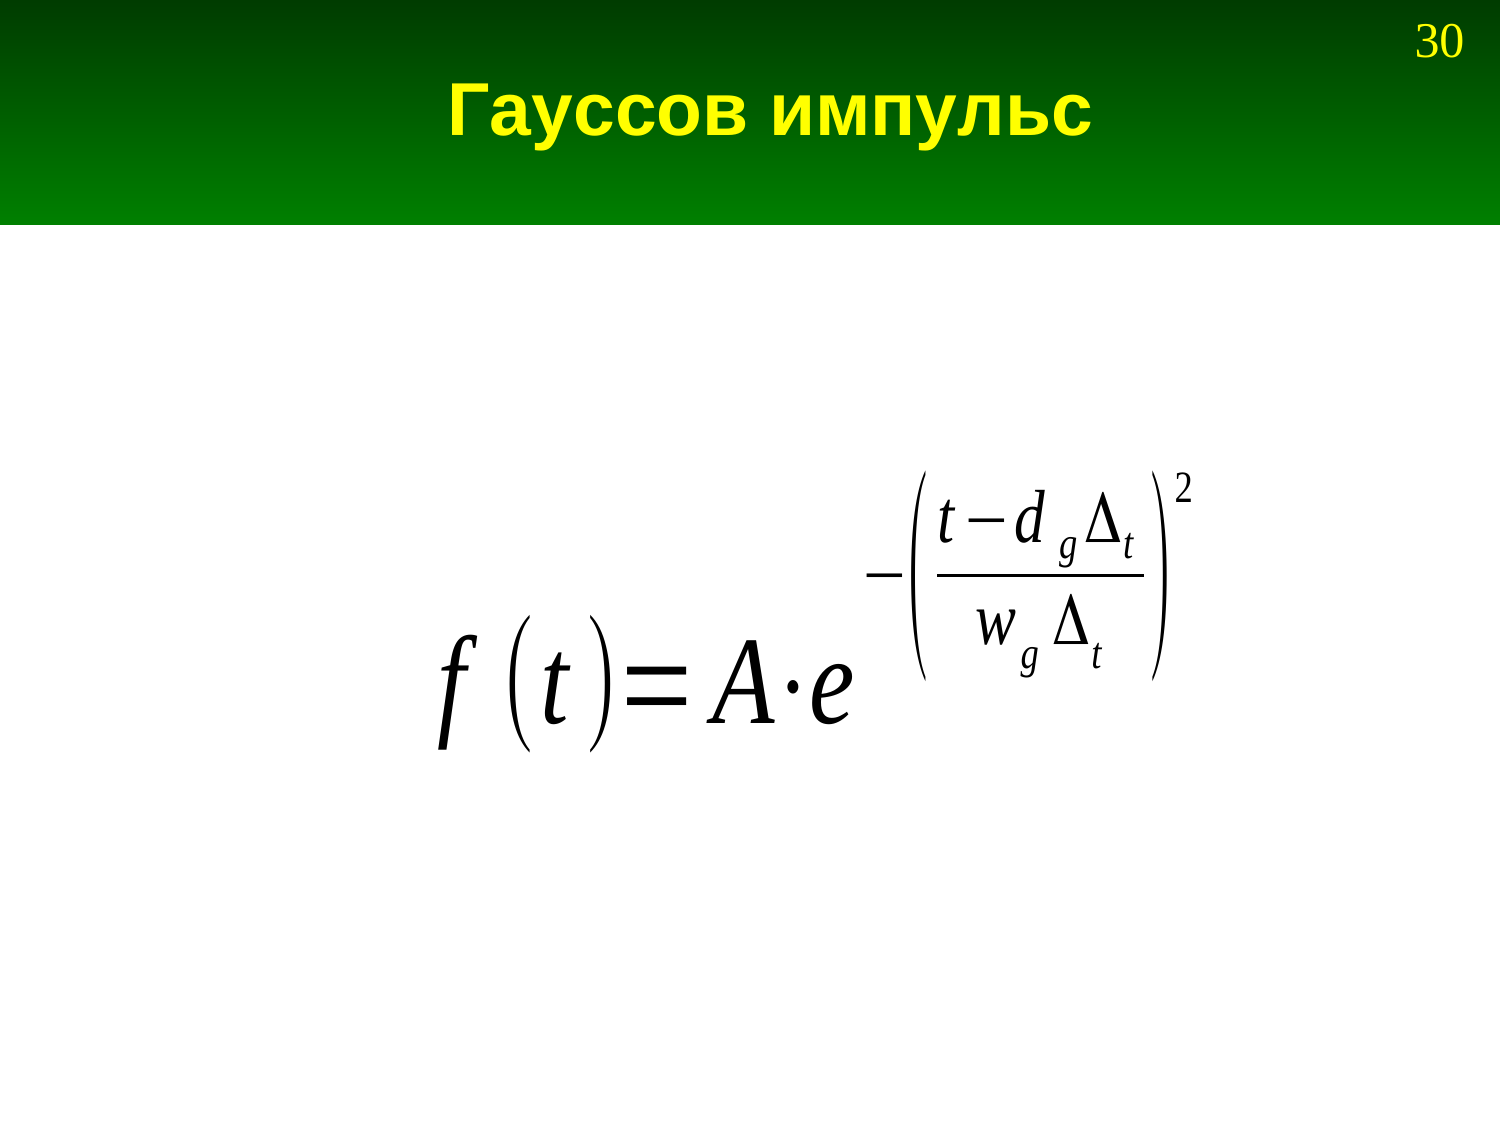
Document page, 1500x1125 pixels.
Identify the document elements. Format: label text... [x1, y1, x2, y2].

title Гауссов импульс [100, 7, 1441, 204]
chart [392, 463, 1215, 759]
